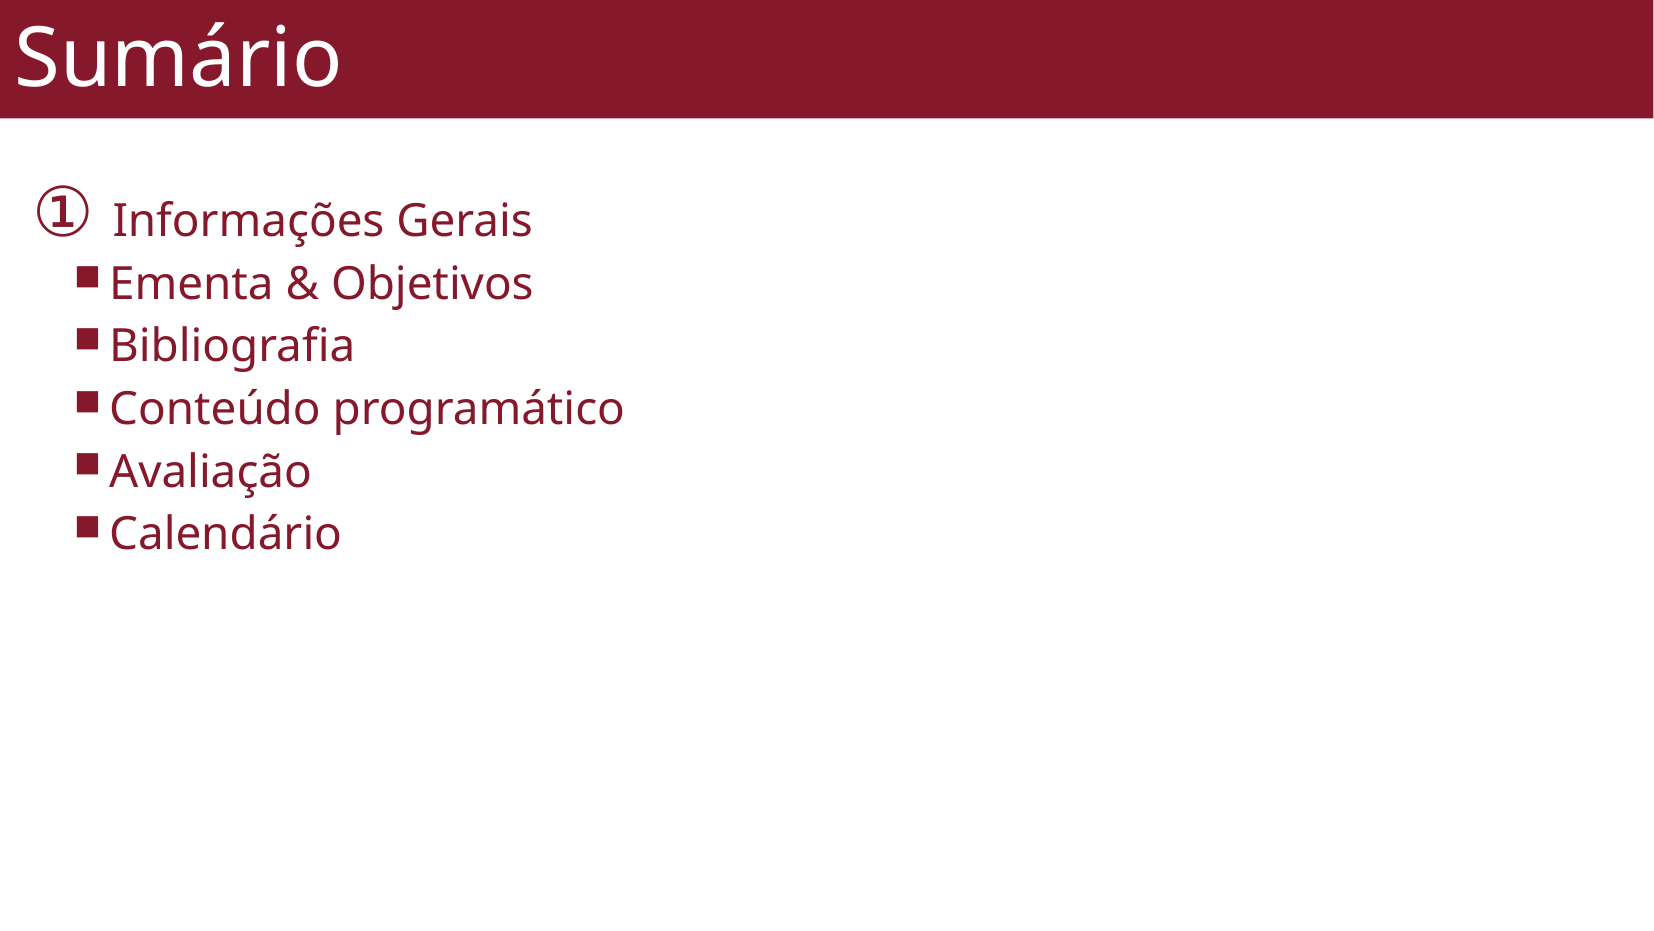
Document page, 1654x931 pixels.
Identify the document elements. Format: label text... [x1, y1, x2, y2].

text_box Sumário [0, 0, 1654, 112]
text_box Informações Gerais Ementa & Objetivos Bibliografia Conteúdo programático Avaliação Calendário [0, 112, 1654, 931]
